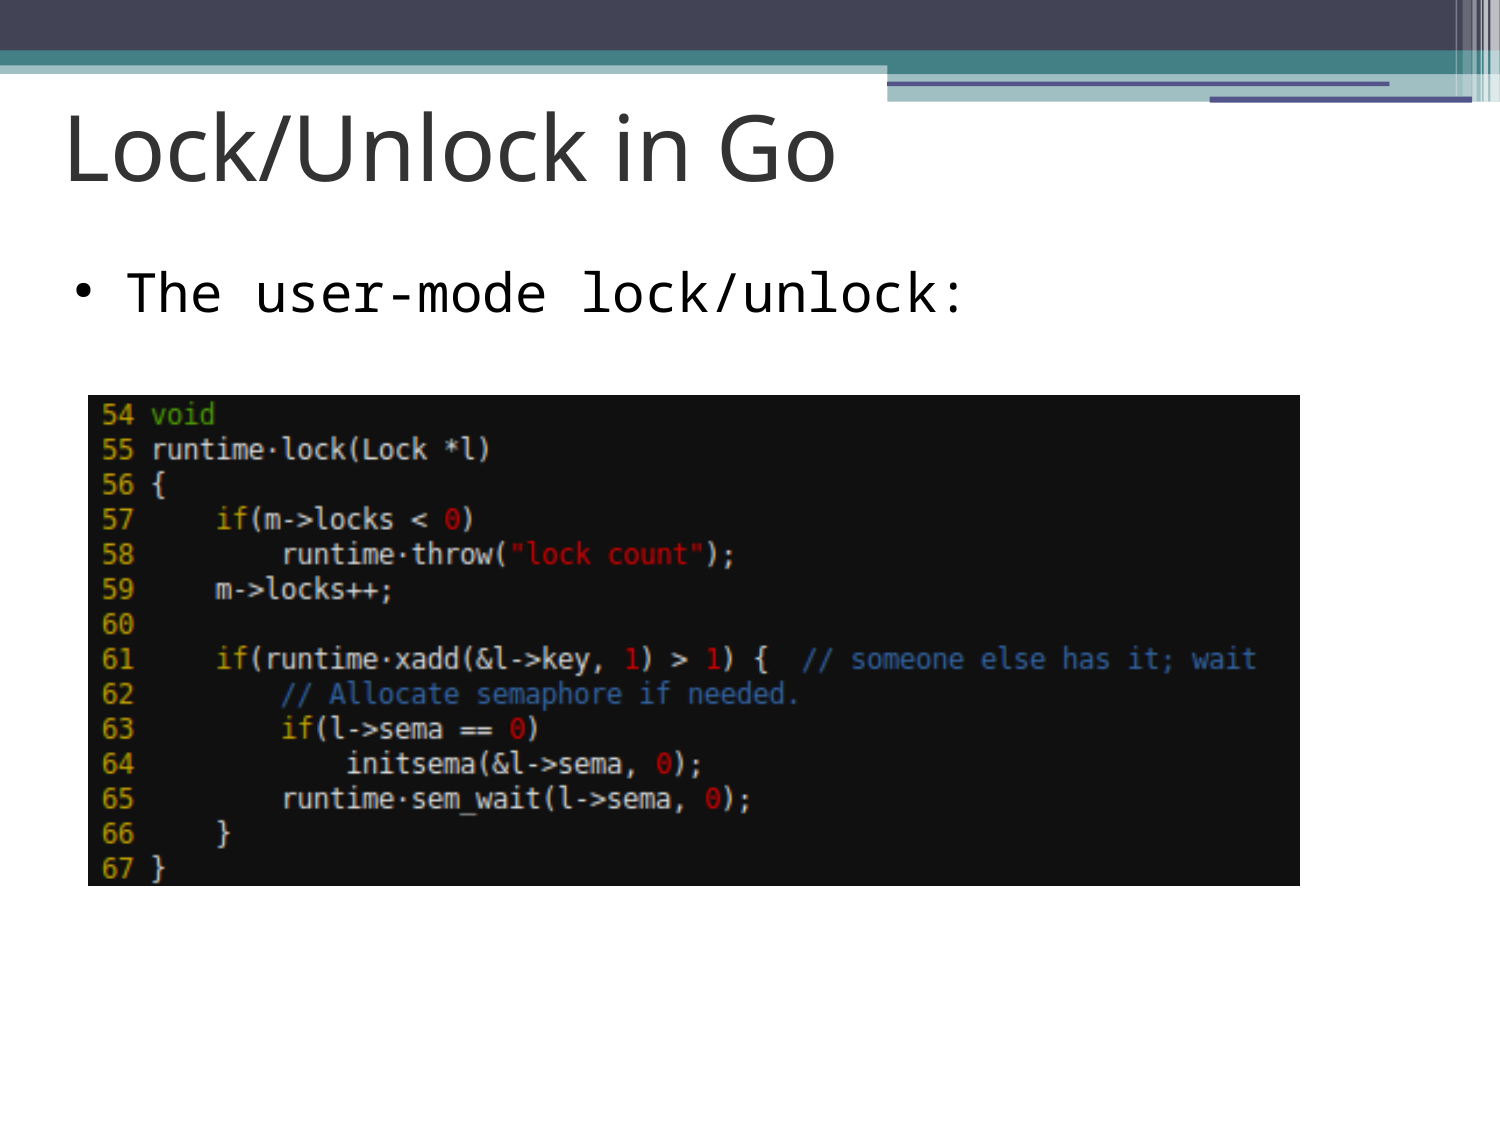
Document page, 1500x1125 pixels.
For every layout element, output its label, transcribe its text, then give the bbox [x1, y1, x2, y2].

text_box The user-mode lock/unlock: [59, 246, 1388, 384]
text_box Lock/Unlock in Go [47, 82, 869, 208]
picture [88, 395, 1300, 886]
